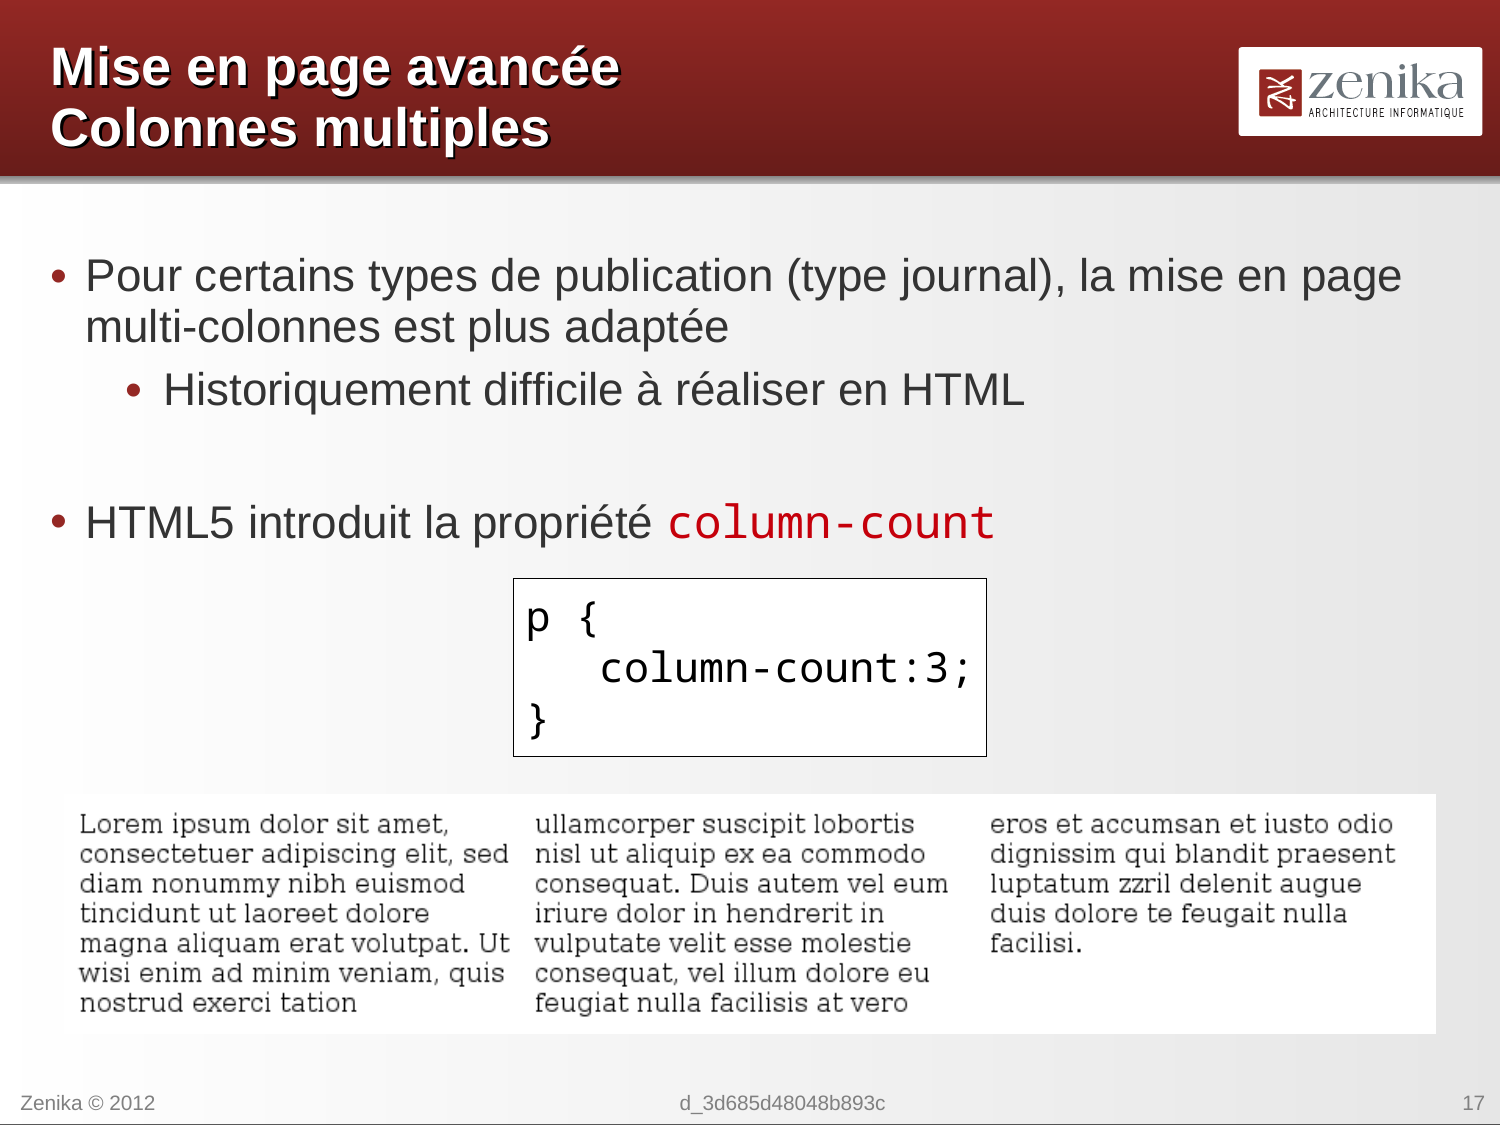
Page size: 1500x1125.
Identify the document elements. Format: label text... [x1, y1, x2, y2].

picture [1257, 58, 1464, 125]
title Mise en page avancée Colonnes multiples [50, 15, 1206, 180]
picture [64, 794, 1436, 1034]
list Pour certains types de publication (type journal), la mise en page multi-colonnes est plus adaptée Historiquement difficile à réaliser en HTML HTML5 introduit la propriété column-count [50, 249, 1435, 1079]
text_box p { column-count:3; } [513, 578, 987, 757]
